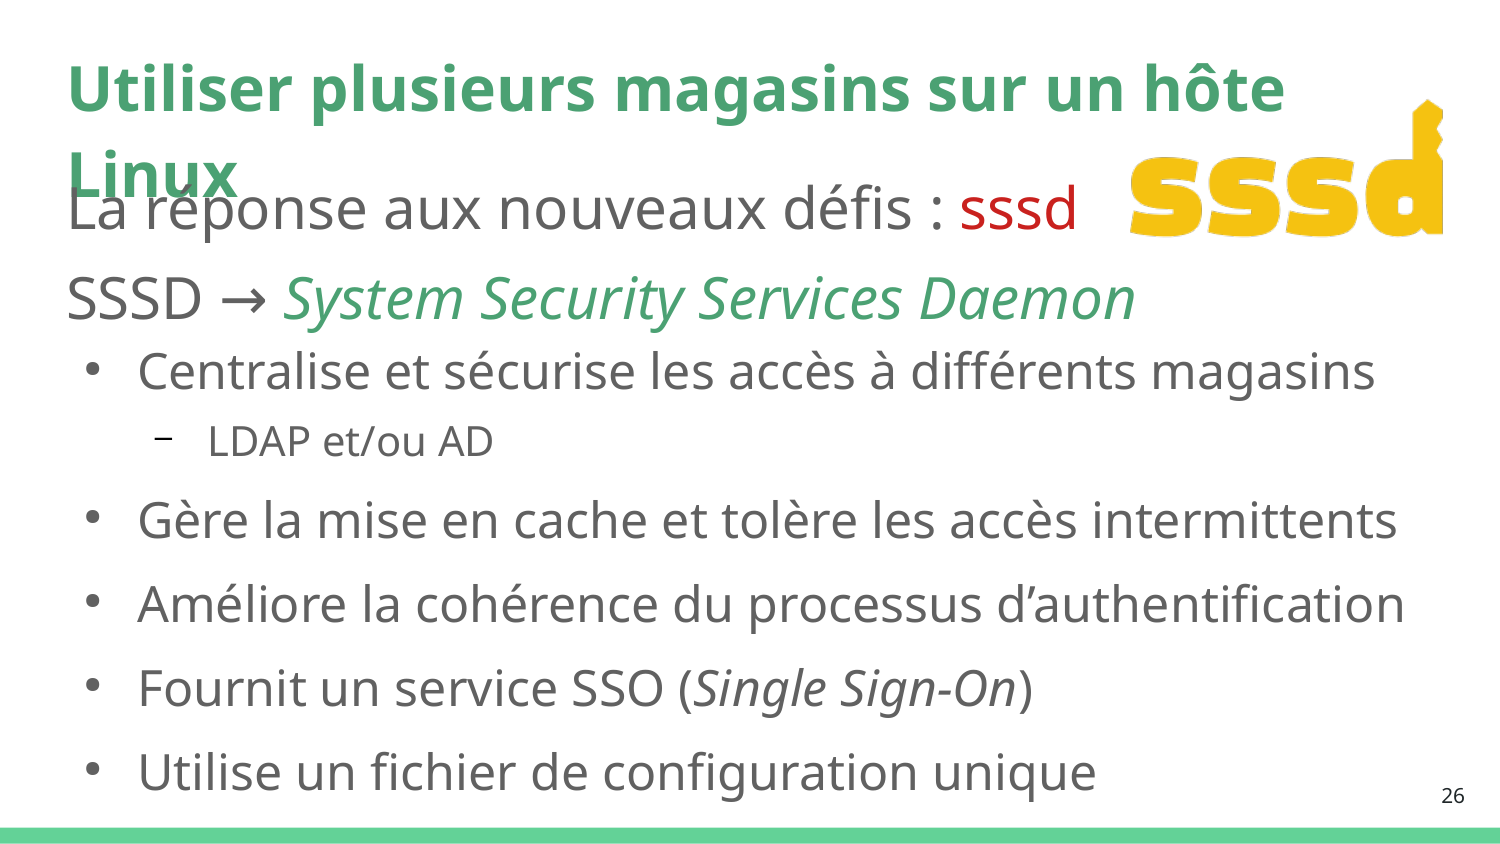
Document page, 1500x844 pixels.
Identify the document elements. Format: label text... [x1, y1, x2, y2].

list La réponse aux nouveaux défis : sssd SSSD → System Security Services Daemon Centralise et sécurise les accès à différents magasins LDAP et/ou AD Gère la mise en cache et tolère les accès intermittents Améliore la cohérence du processus d’authentification Fournit un service SSO (Single Sign-On) Utilise un fichier de configuration unique [51, 144, 1449, 812]
picture [1122, 88, 1451, 248]
slide_number <numéro> [1389, 764, 1480, 830]
title Utiliser plusieurs magasins sur un hôte Linux [51, 23, 1477, 117]
